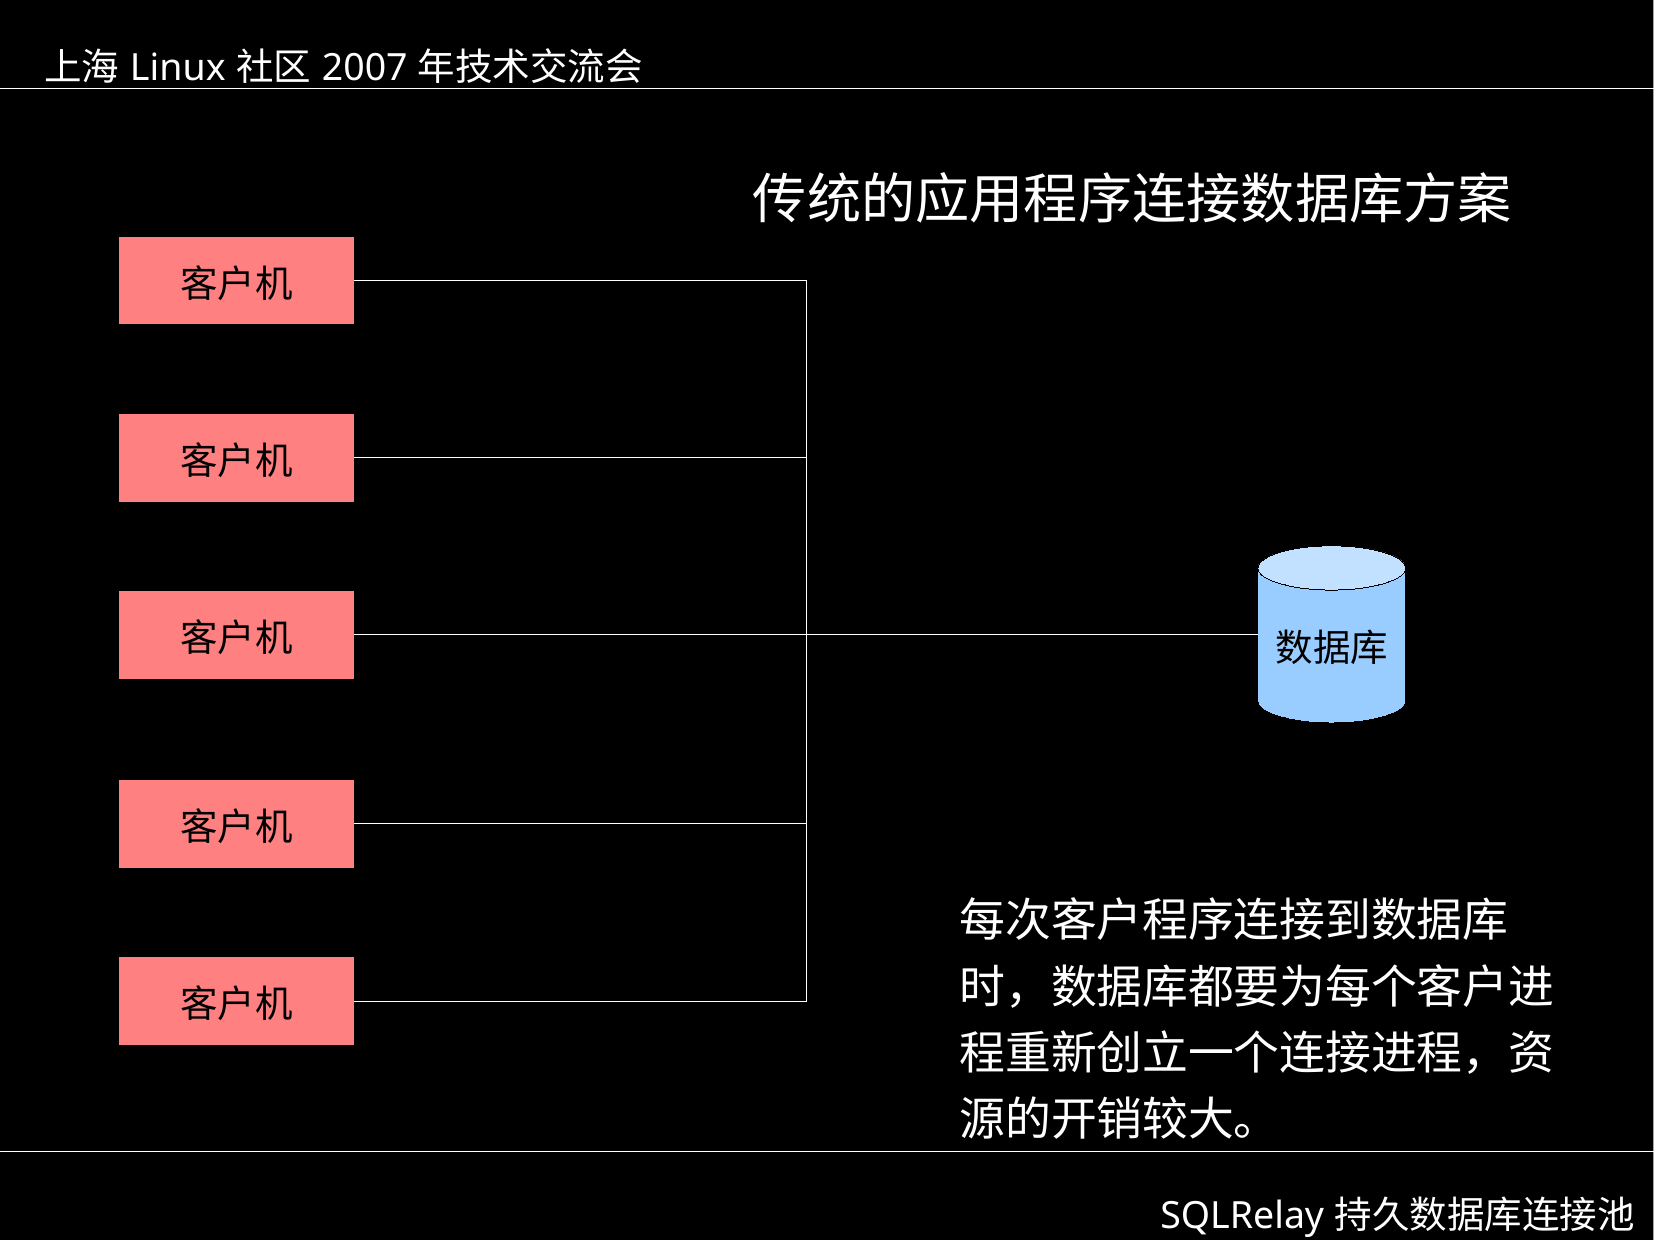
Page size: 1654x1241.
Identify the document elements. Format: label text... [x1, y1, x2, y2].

text_box 每次客户程序连接到数据库时，数据库都要为每个客户进程重新创立一个连接进程，资源的开销较大。 [944, 876, 1595, 1075]
text_box SQLRelay持久数据库连接池 [1145, 1177, 1633, 1231]
text_box 数据库 [1257, 569, 1406, 724]
text_box 客户机 [118, 413, 355, 503]
text_box 客户机 [118, 779, 355, 869]
text_box 传统的应用程序连接数据库方案 [738, 147, 1528, 217]
text_box 客户机 [118, 236, 355, 325]
text_box 客户机 [118, 956, 355, 1046]
text_box 客户机 [118, 590, 355, 680]
text_box 上海Linux社区2007年技术交流会 [29, 29, 633, 82]
